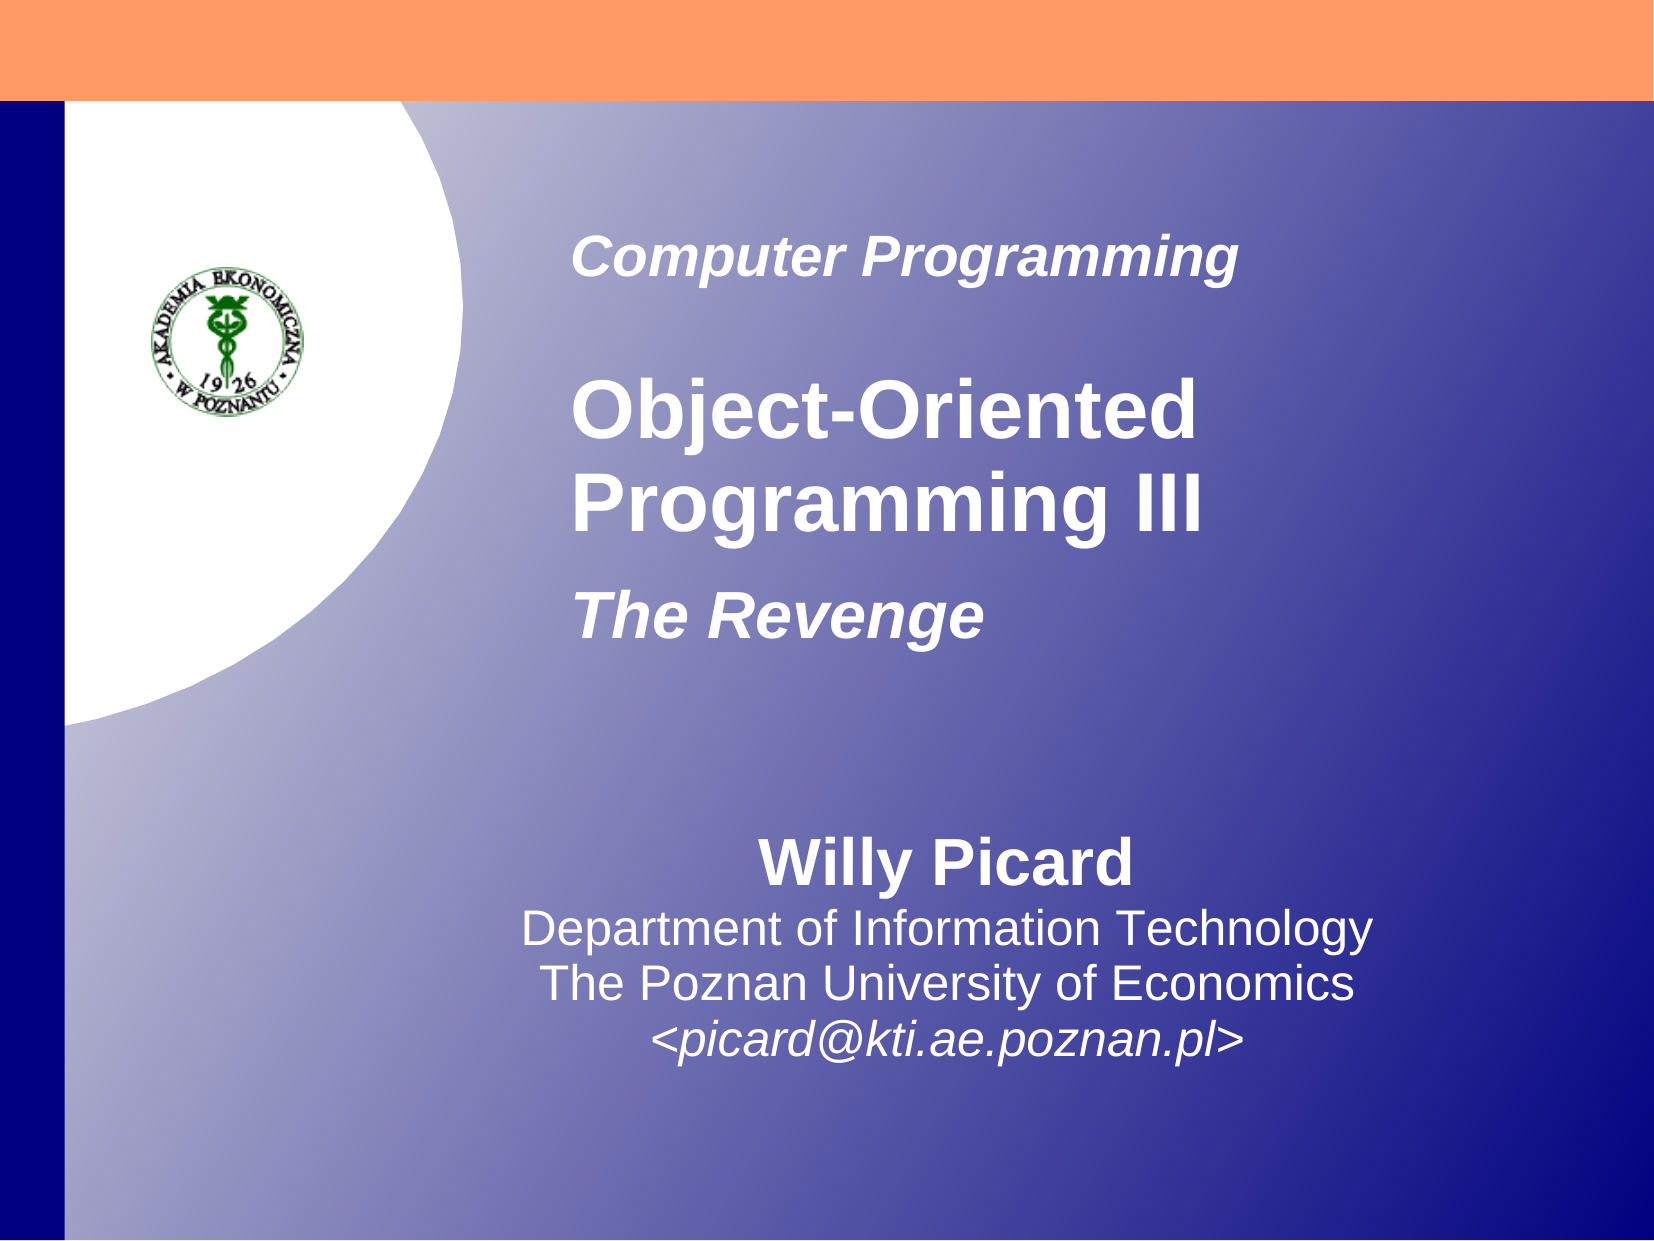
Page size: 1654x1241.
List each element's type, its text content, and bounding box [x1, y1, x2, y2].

title Computer Programming Object-Oriented Programming III The Revenge [570, 223, 1546, 655]
picture [151, 267, 304, 417]
